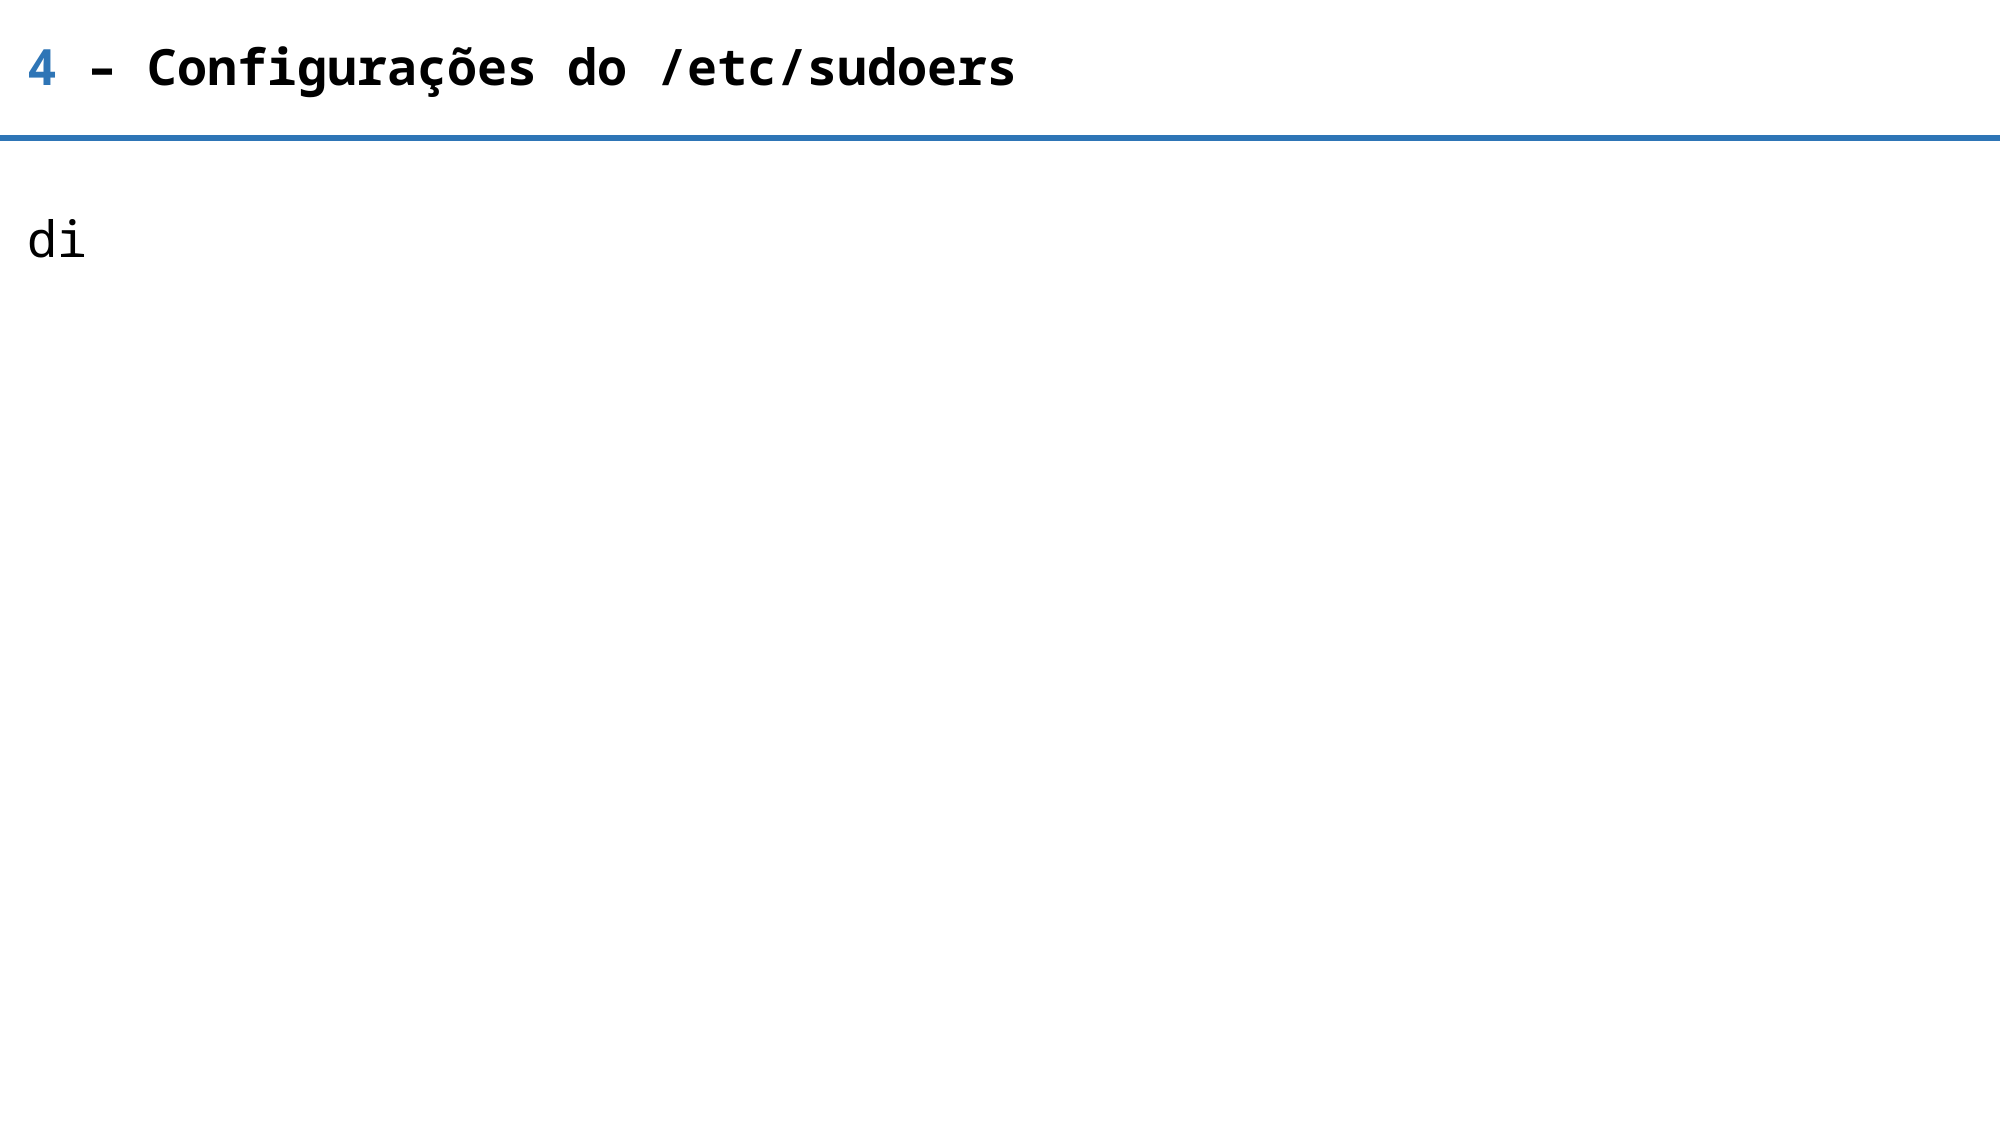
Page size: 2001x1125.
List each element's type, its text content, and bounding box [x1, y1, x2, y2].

text_box 4 – Configurações do /etc/sudoers [12, 14, 1513, 125]
title di [12, 200, 1986, 1109]
